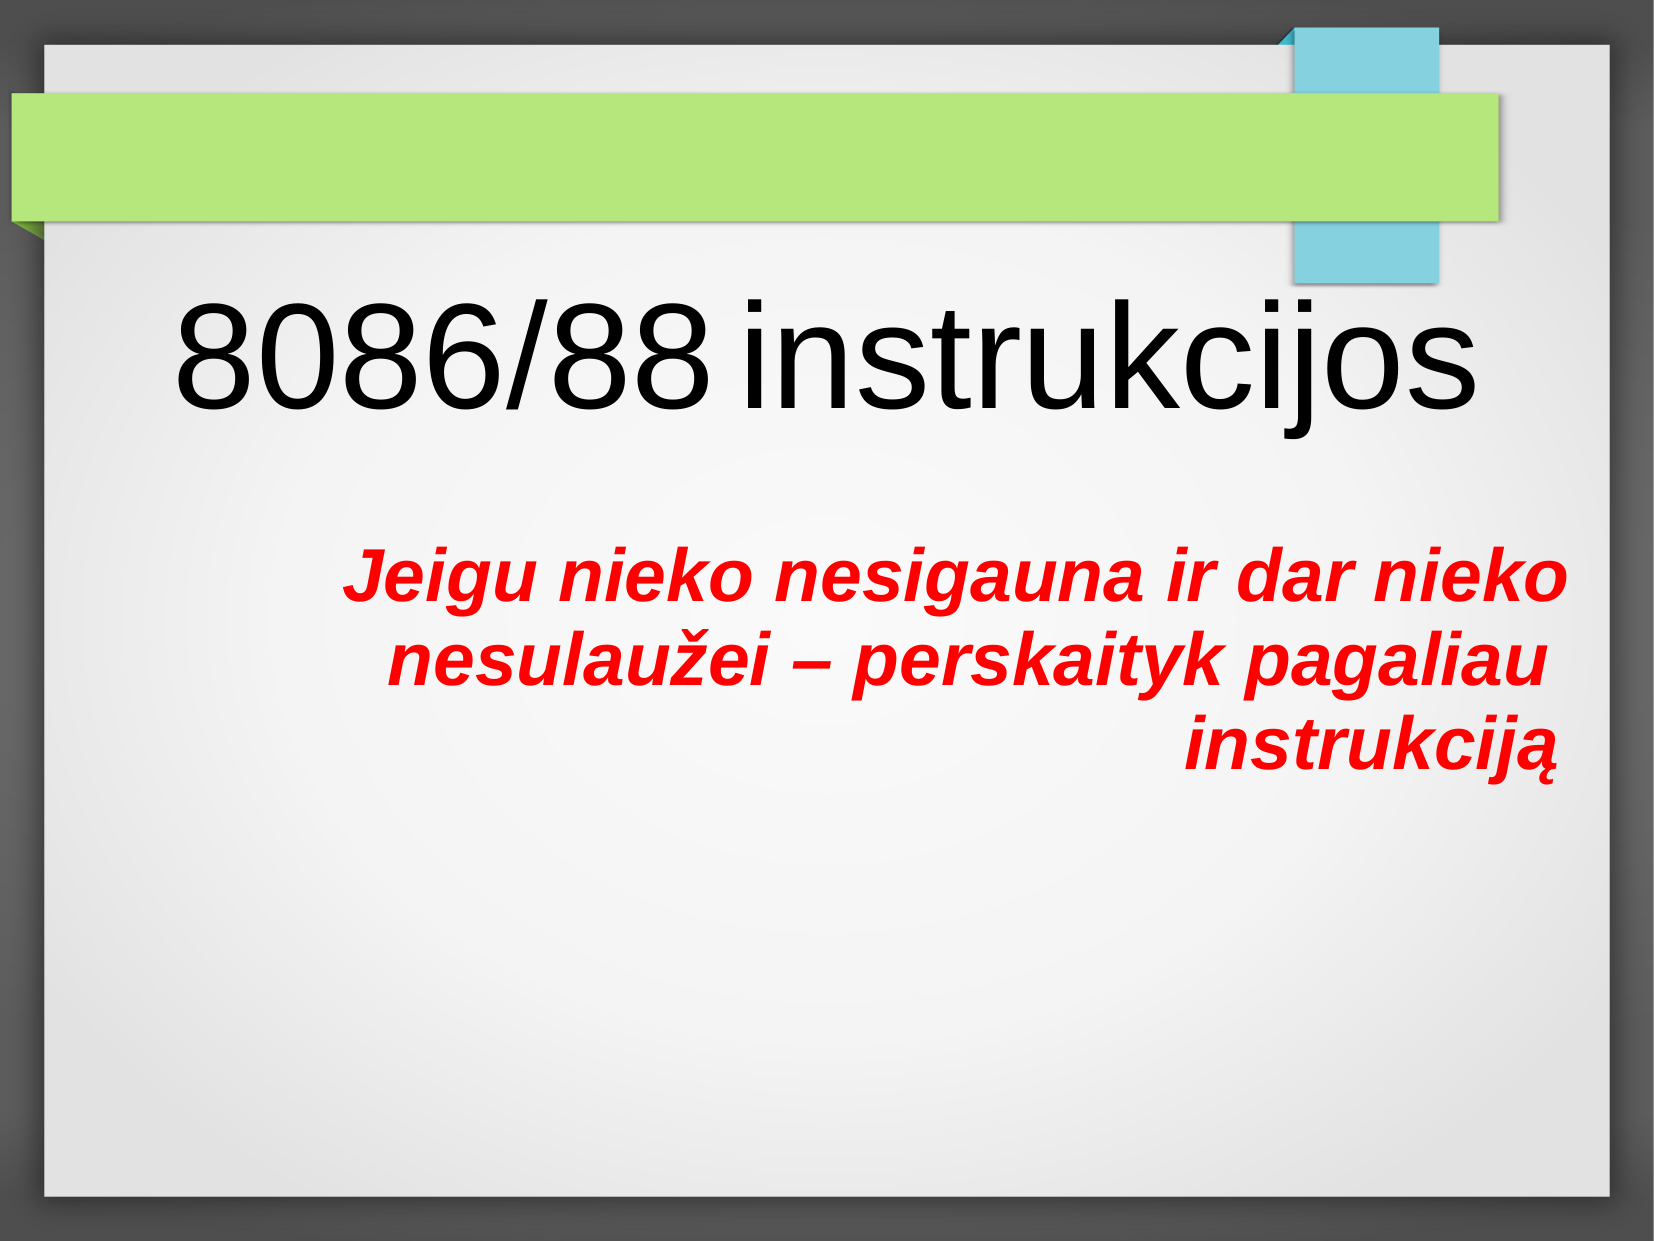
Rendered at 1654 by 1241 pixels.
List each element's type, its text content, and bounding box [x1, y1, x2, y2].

subtitle 8086/88 instrukcijos Jeigu nieko nesigauna ir dar nieko nesulaužei – perskaityk pagaliau instrukciją [82, 49, 1571, 1010]
picture [0, 0, 1654, 1241]
